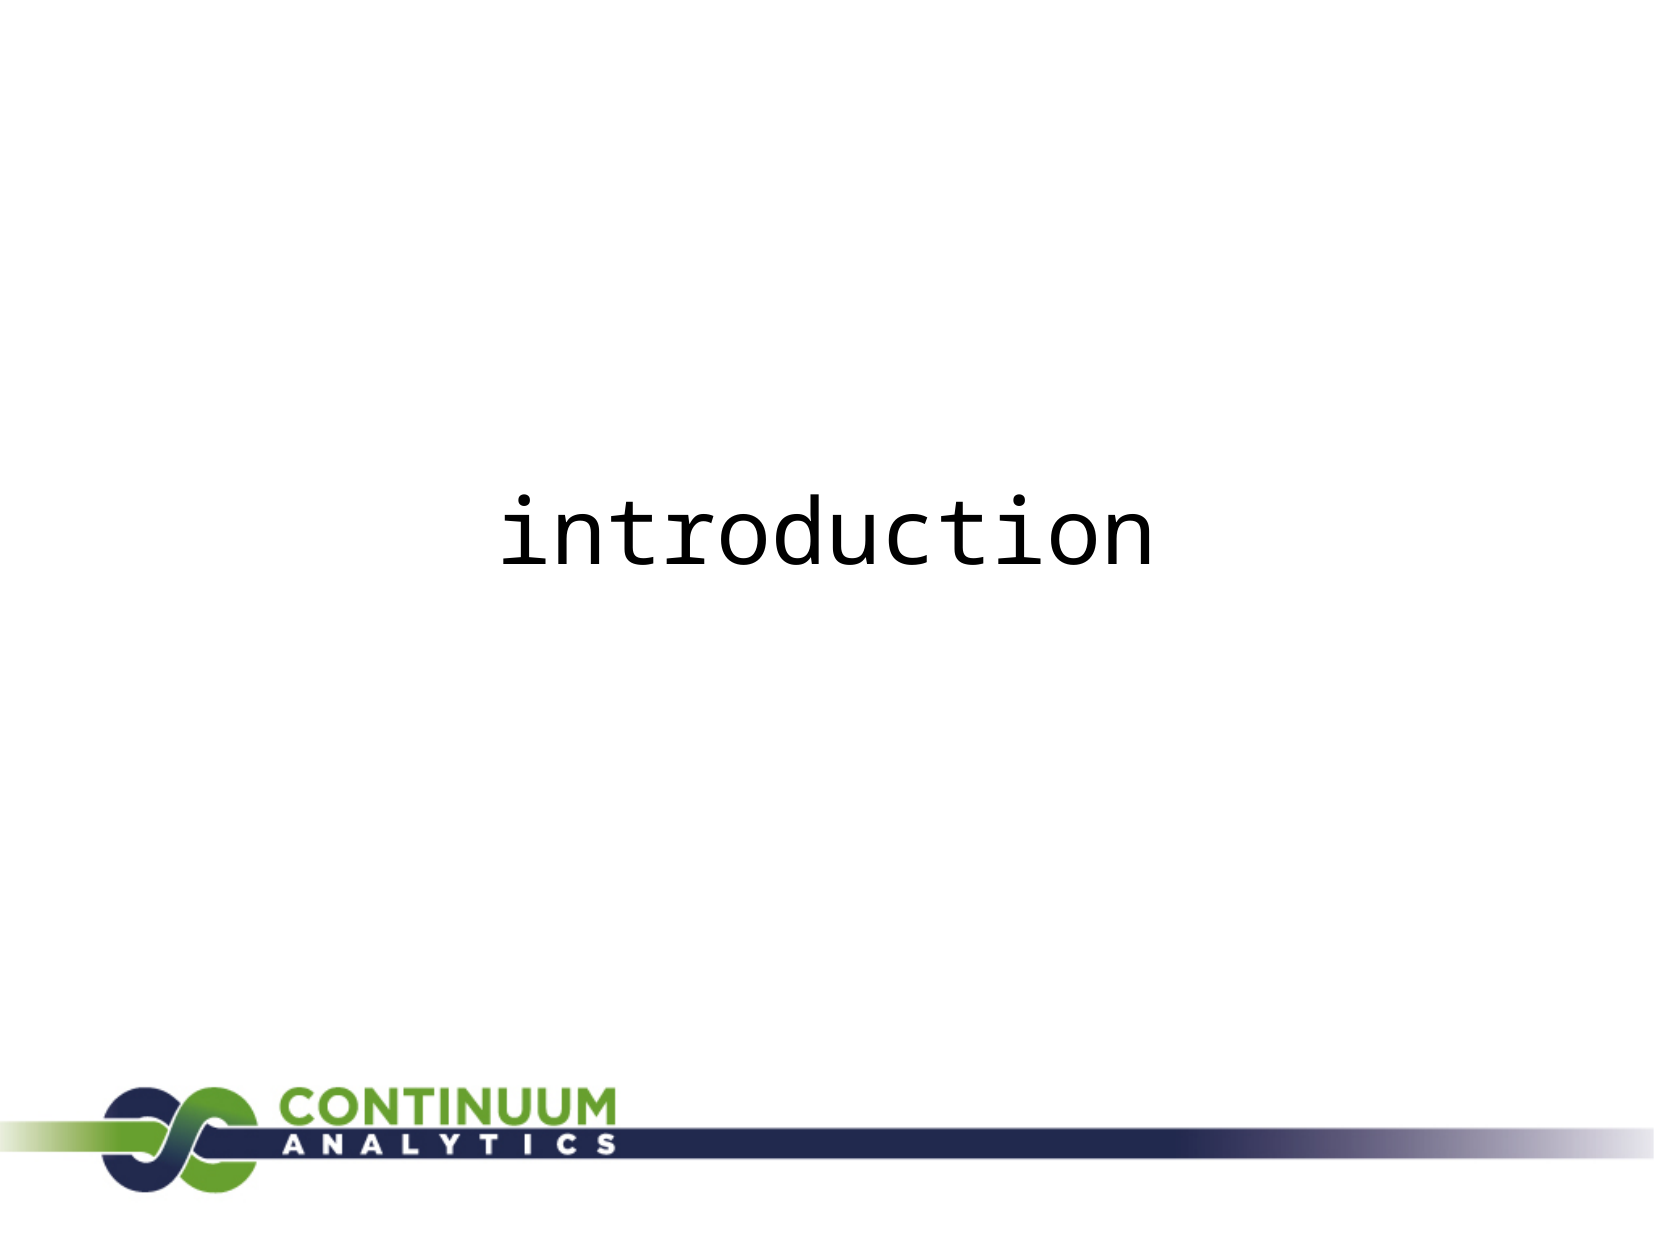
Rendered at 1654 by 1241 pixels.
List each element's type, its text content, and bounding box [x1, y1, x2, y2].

subtitle introduction [82, 49, 1571, 1010]
